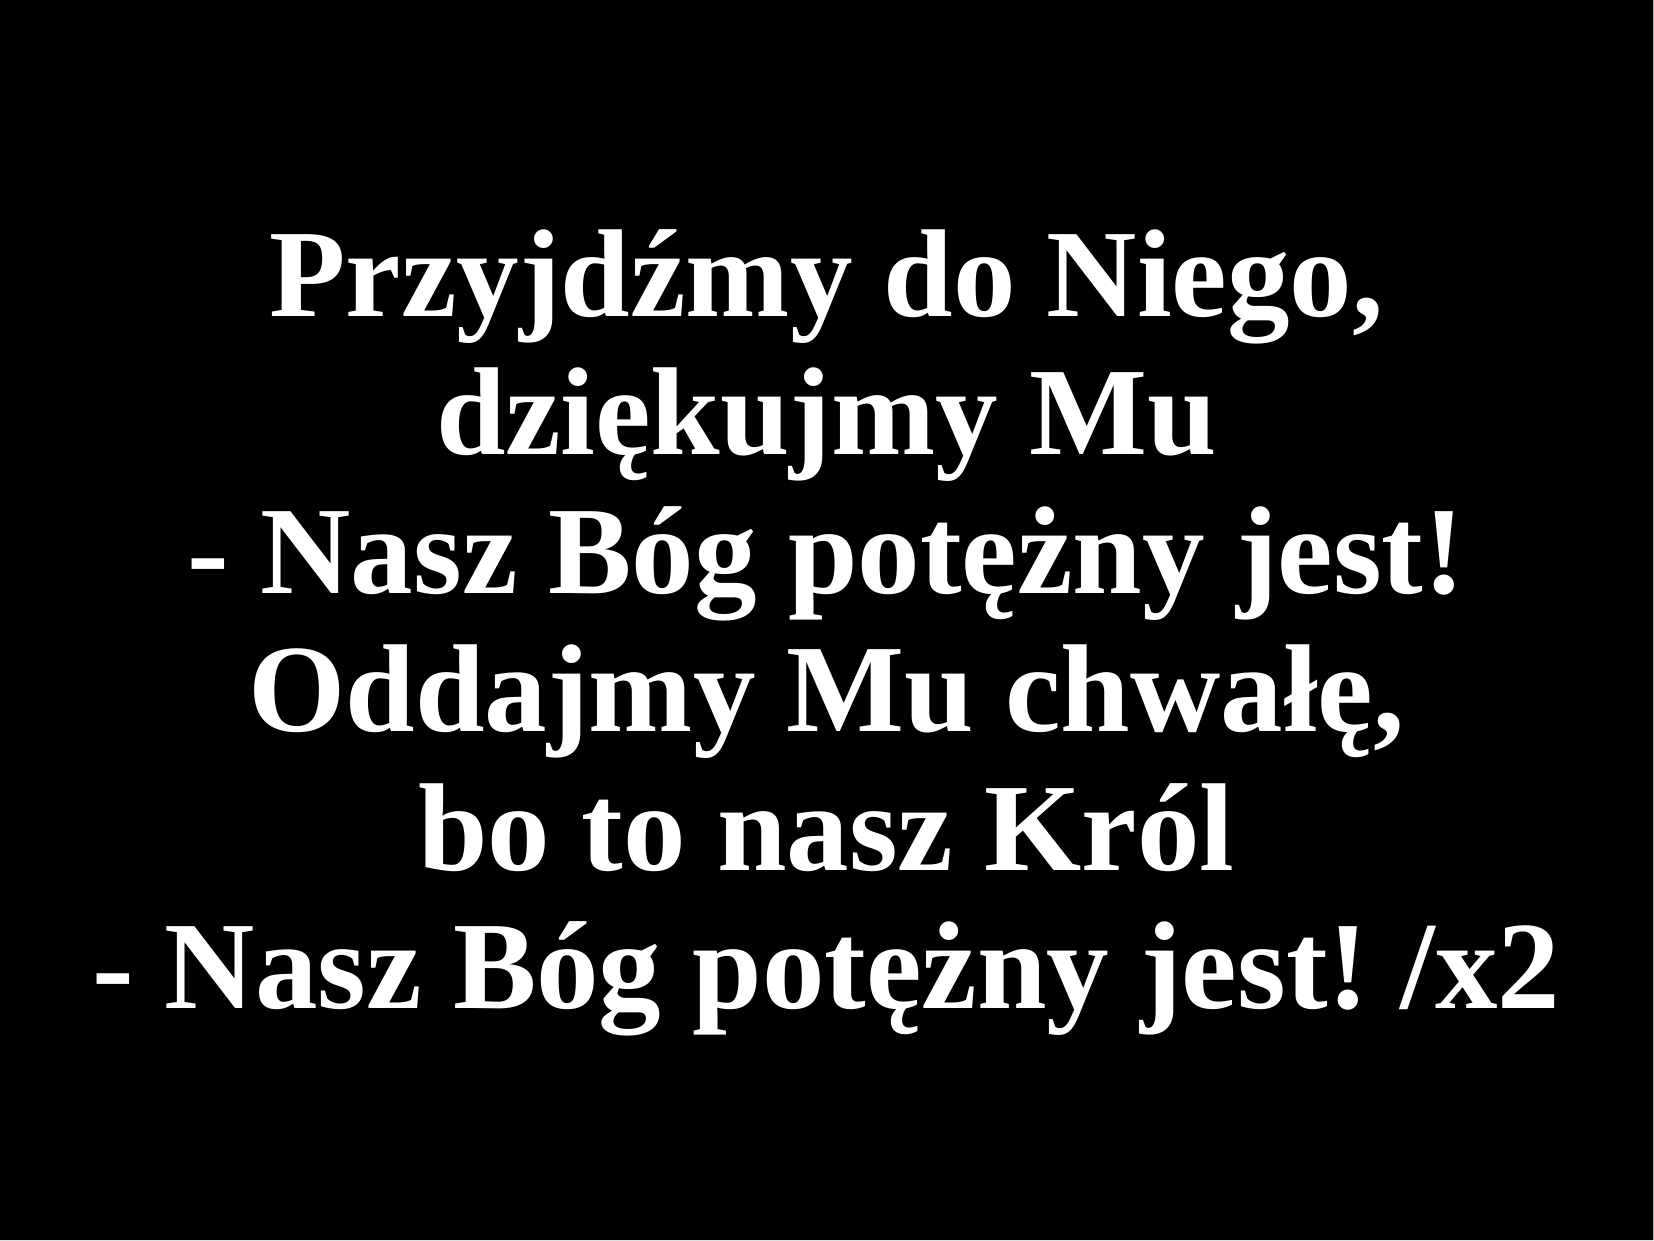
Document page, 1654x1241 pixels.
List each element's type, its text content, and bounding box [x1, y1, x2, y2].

title Przyjdźmy do Niego, dziękujmy Mu - Nasz Bóg potężny jest! Oddajmy Mu chwałę, bo to nasz Król - Nasz Bóg potężny jest! /x2 [0, 0, 1654, 1241]
